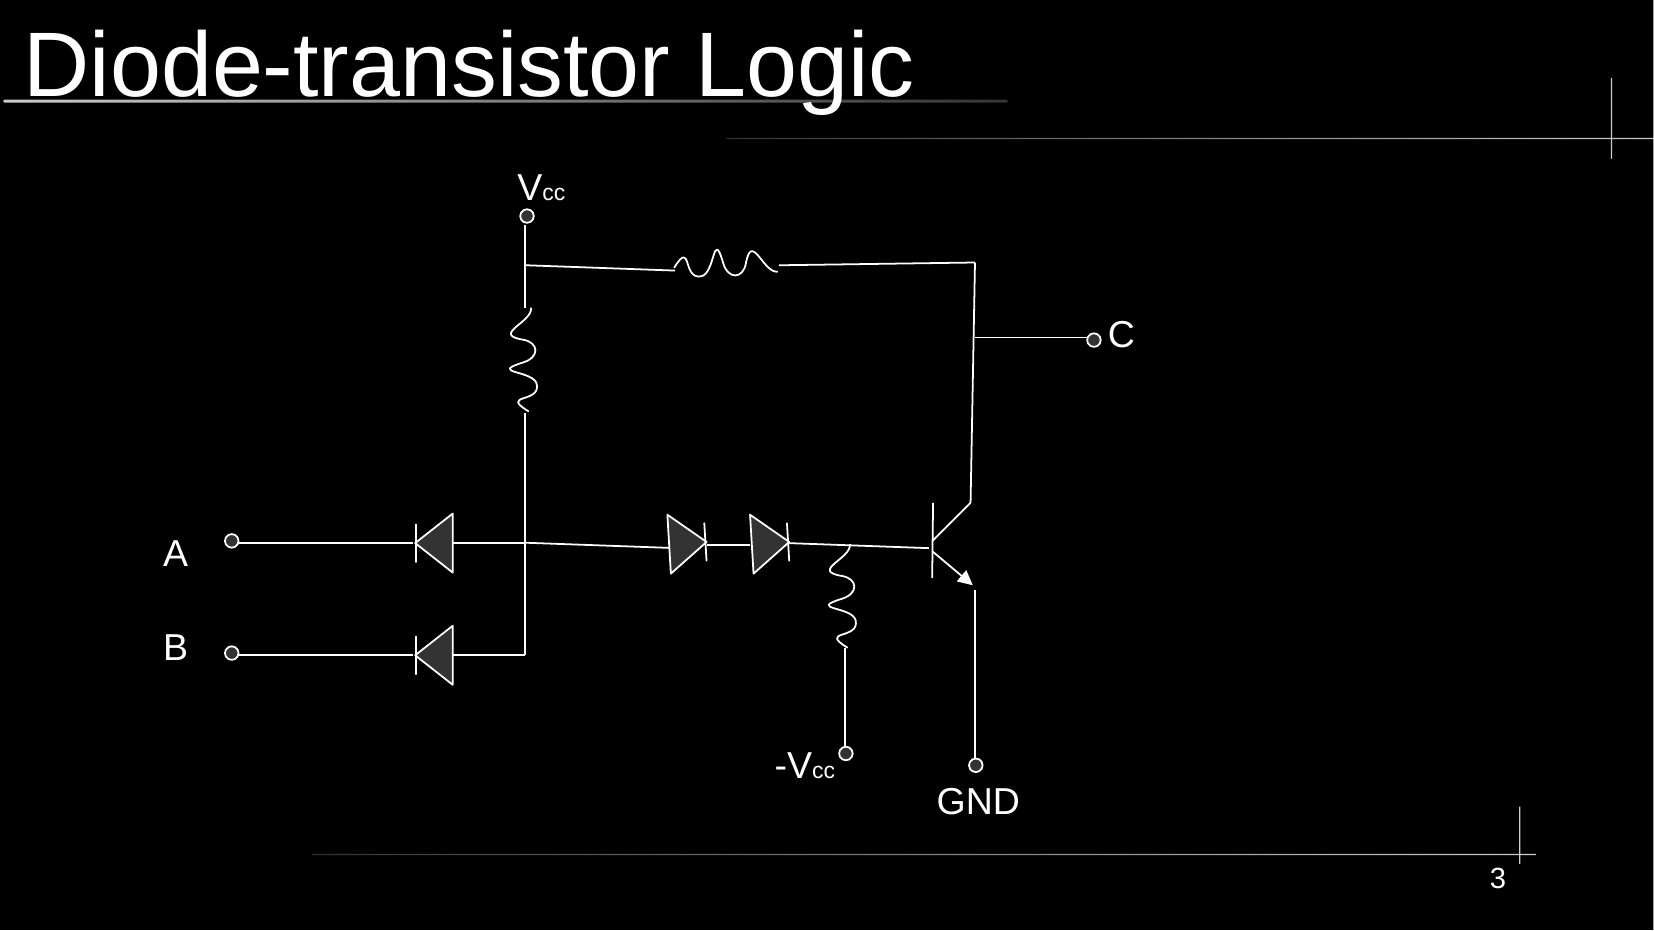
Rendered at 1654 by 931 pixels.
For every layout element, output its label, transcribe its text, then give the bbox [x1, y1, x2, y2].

text_box B [148, 619, 203, 677]
text_box [969, 758, 983, 773]
text_box GND [921, 773, 1035, 830]
text_box [520, 216, 534, 223]
text_box [1087, 333, 1093, 347]
text_box [750, 514, 790, 574]
text_box [415, 625, 453, 685]
text_box [415, 513, 453, 573]
text_box C [1093, 306, 1150, 364]
text_box [224, 534, 239, 548]
text_box -Vcc [759, 737, 882, 820]
text_box [667, 514, 707, 574]
text_box A [148, 525, 203, 582]
text_box Vcc [502, 158, 581, 216]
title Diode-transistor Logic [23, 11, 1589, 119]
text_box [224, 646, 239, 660]
